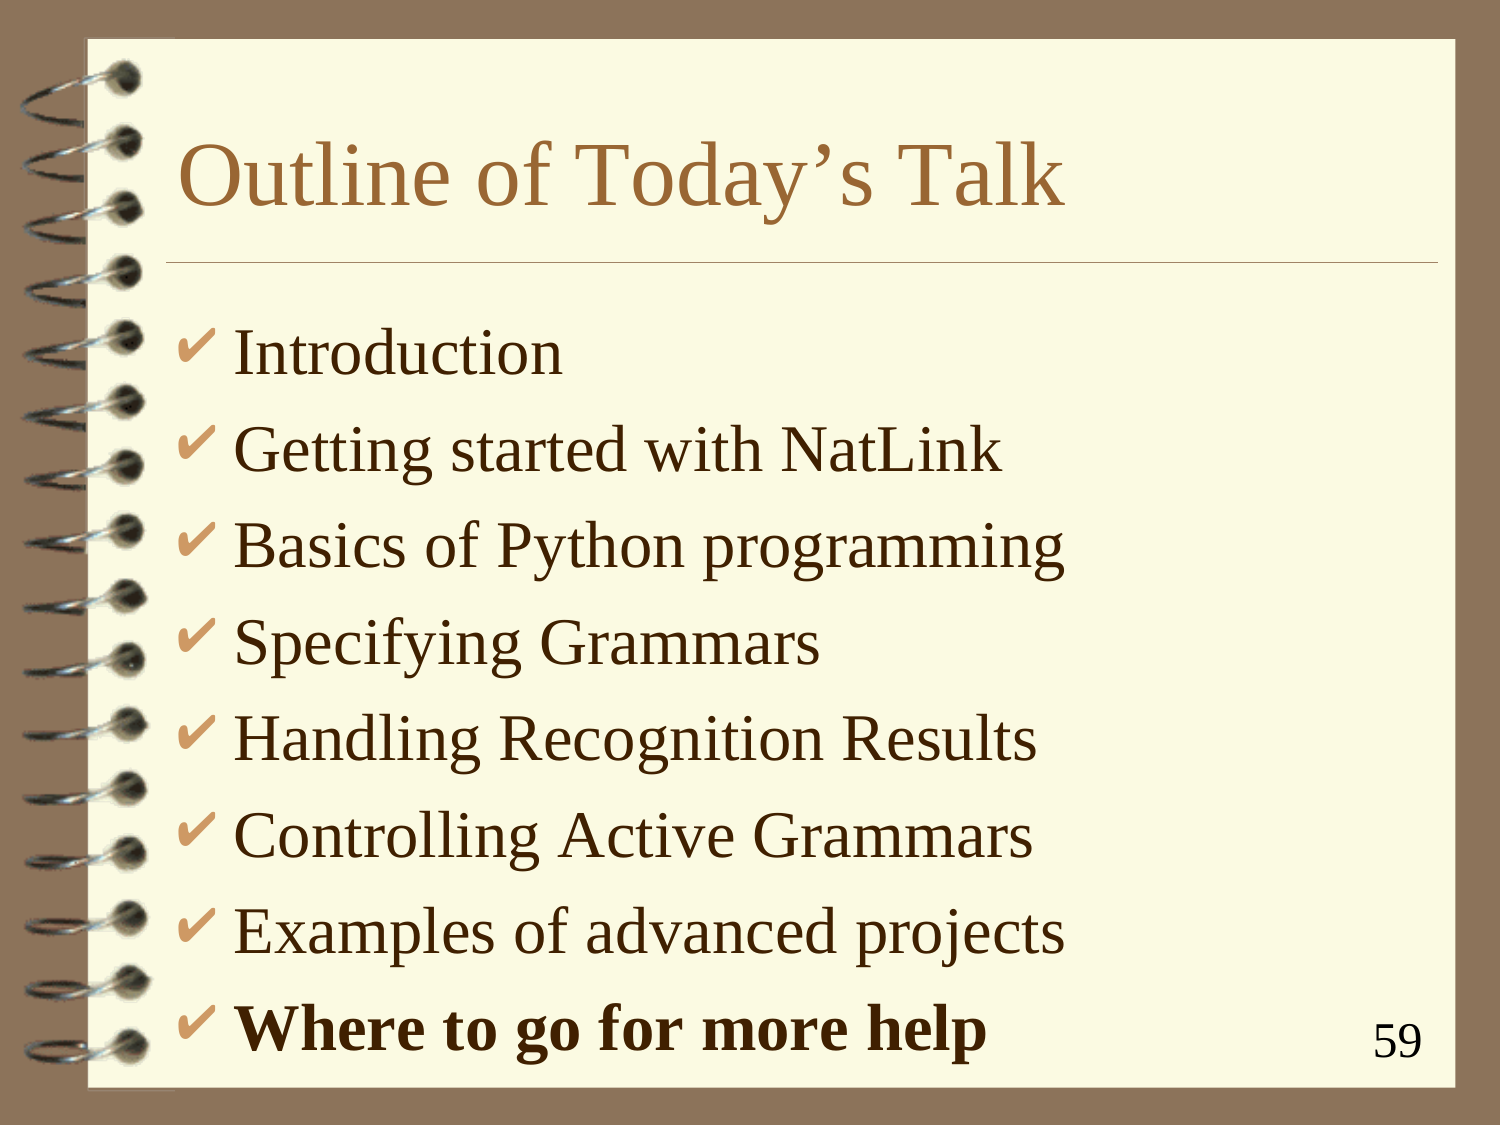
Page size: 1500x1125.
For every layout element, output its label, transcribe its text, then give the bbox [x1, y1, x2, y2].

list Introduction Getting started with NatLink Basics of Python programming Specifying Grammars Handling Recognition Results Controlling Active Grammars Examples of advanced projects Where to go for more help [162, 299, 1438, 976]
picture [0, 0, 175, 1125]
title Outline of Today’s Talk [162, 74, 1438, 263]
